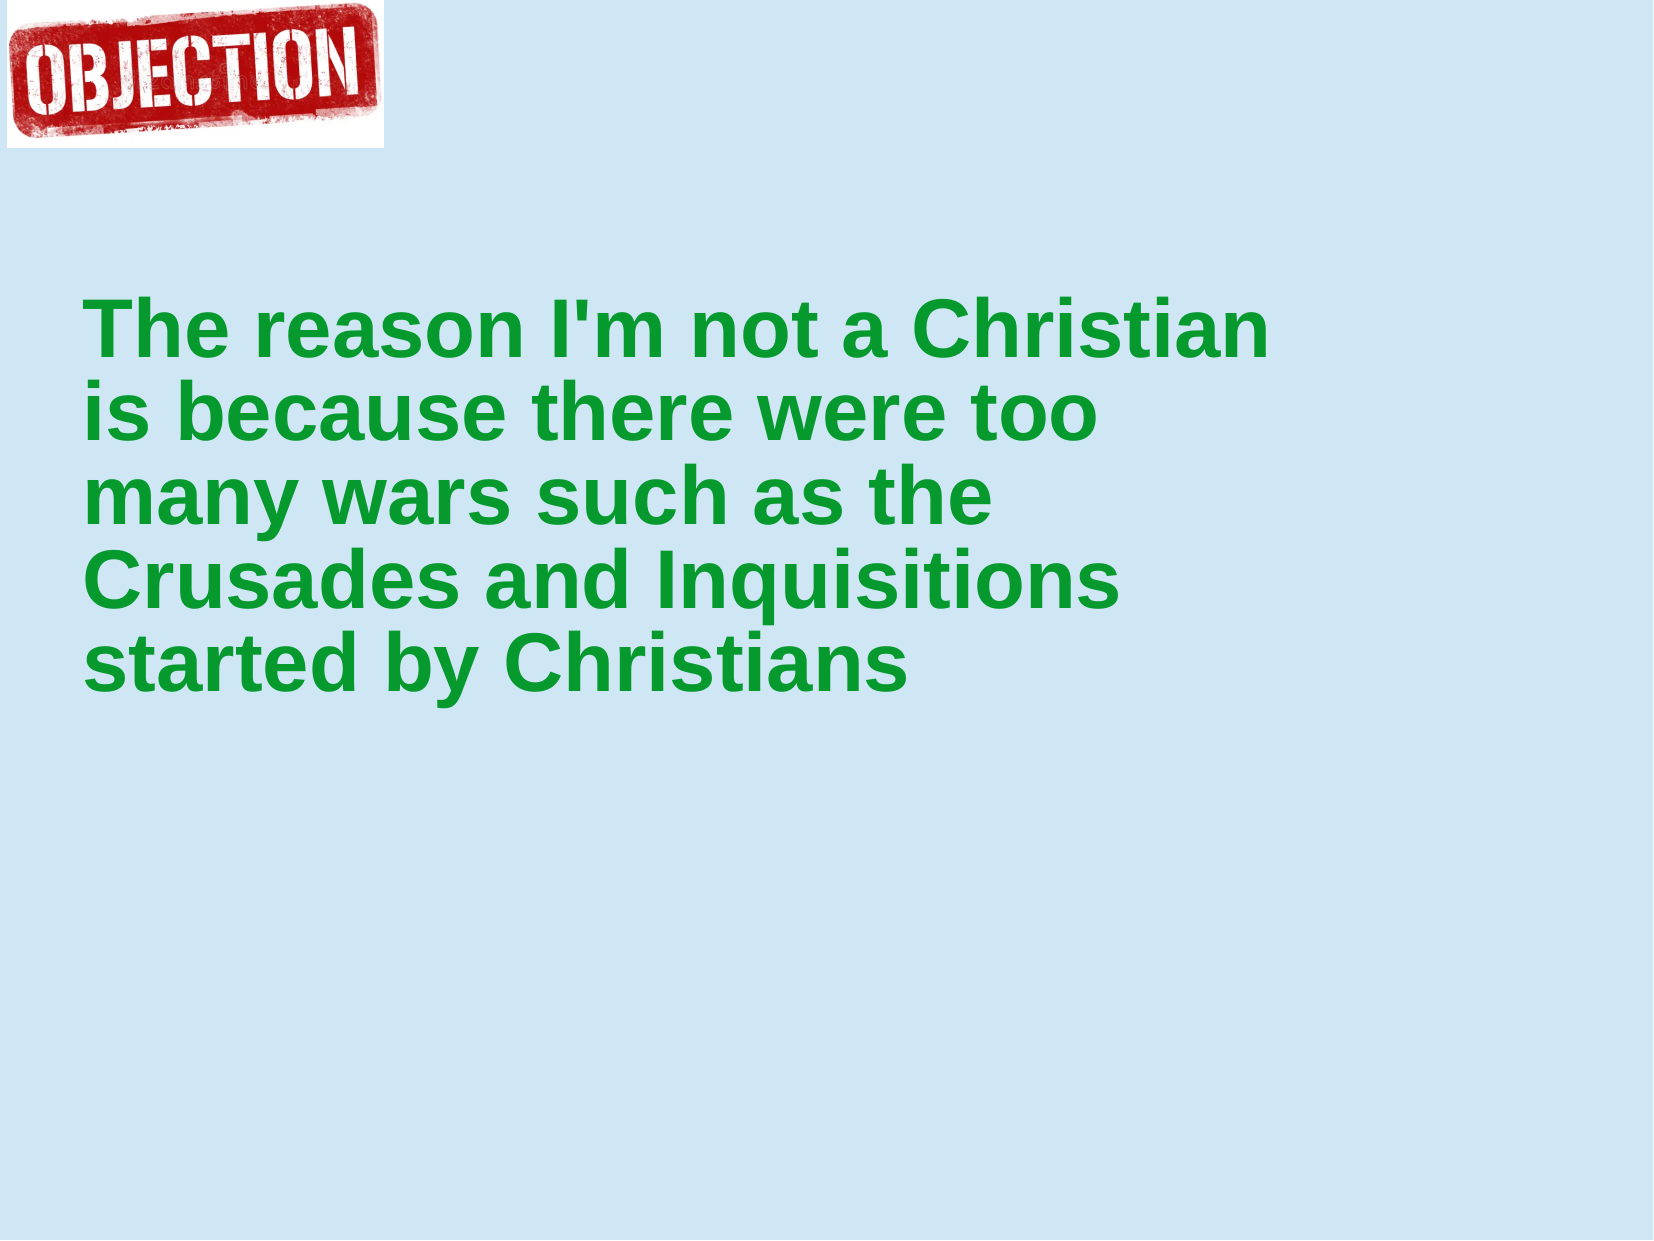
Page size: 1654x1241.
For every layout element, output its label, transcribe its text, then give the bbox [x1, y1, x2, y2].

picture [7, 0, 384, 148]
list The reason I'm not a Christian is because there were too many wars such as the Crusades and Inquisitions started by Christians [82, 290, 1571, 1109]
